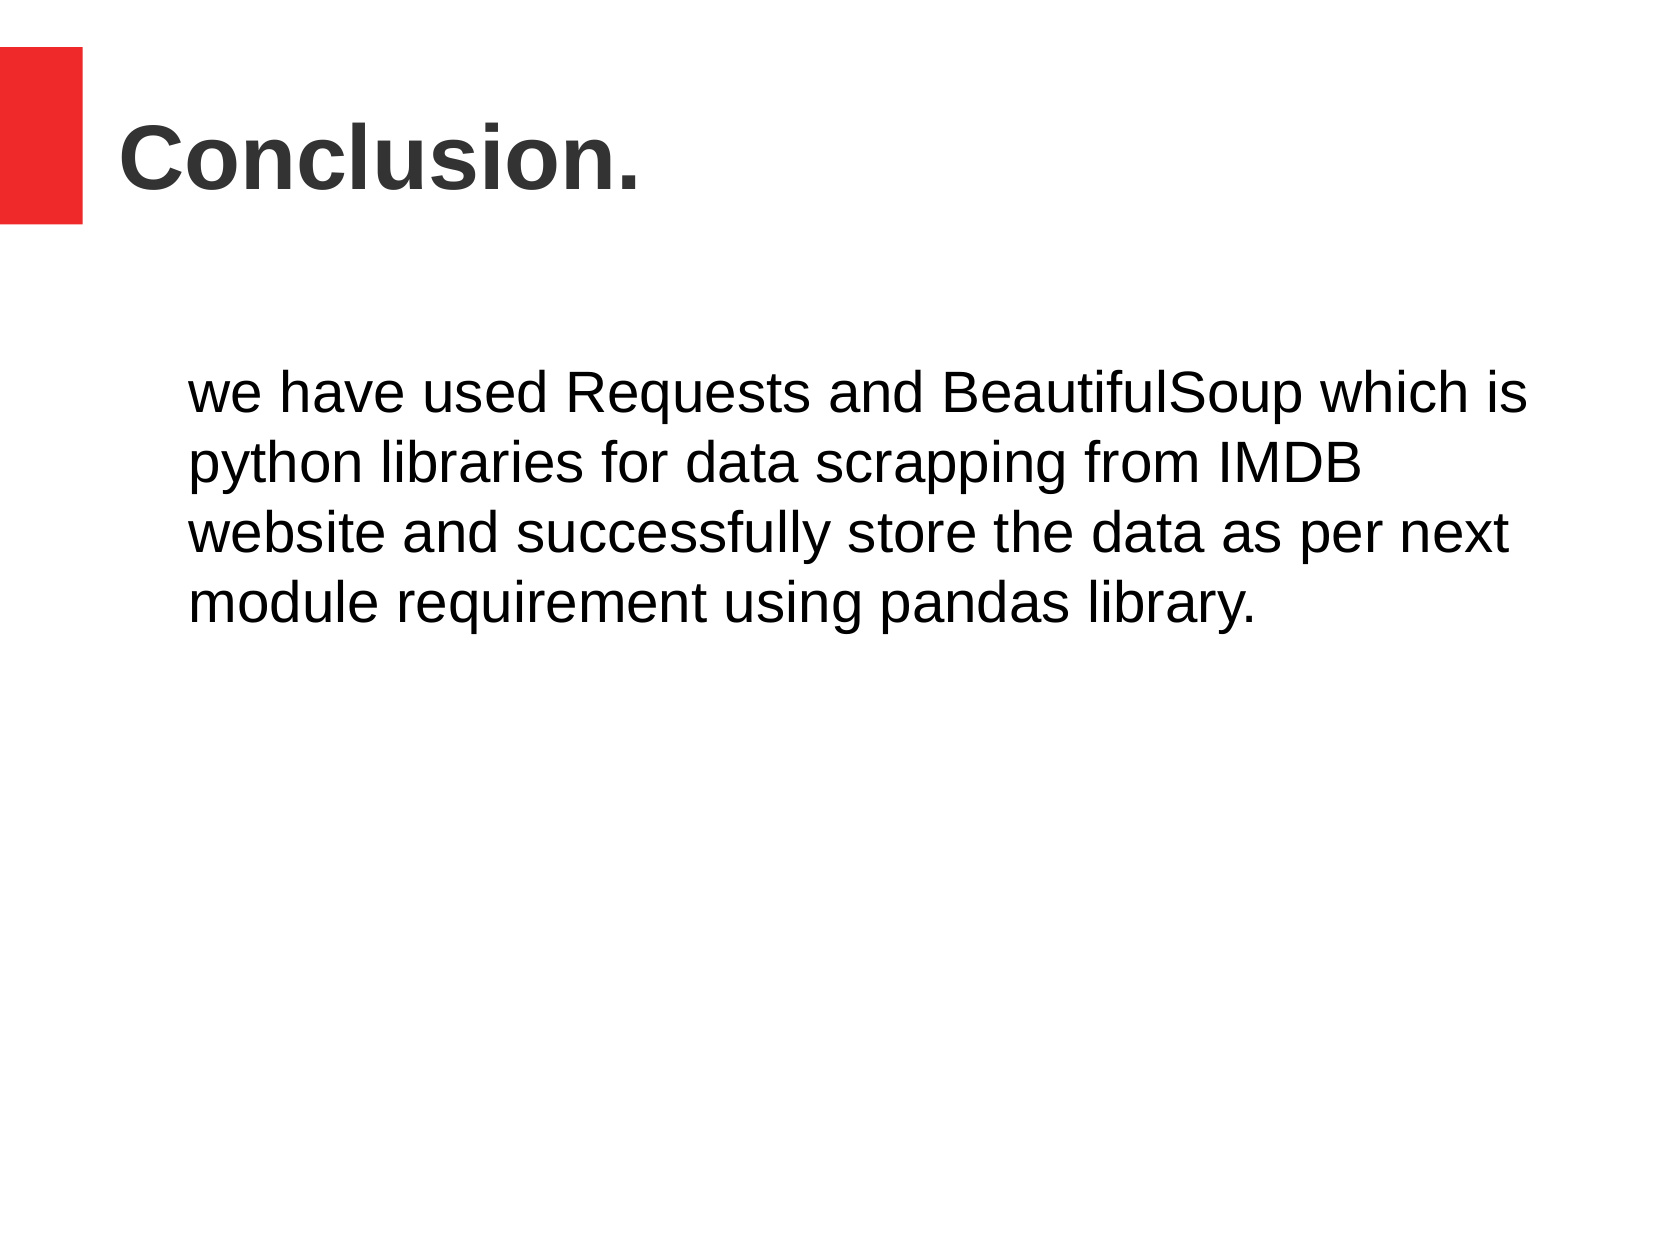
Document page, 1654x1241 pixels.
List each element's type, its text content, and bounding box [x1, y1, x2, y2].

list we have used Requests and BeautifulSoup which is python libraries for data scrapping from IMDB website and successfully store the data as per next module requirement using pandas library. [118, 354, 1536, 1074]
text_box Conclusion. [118, 49, 1571, 257]
